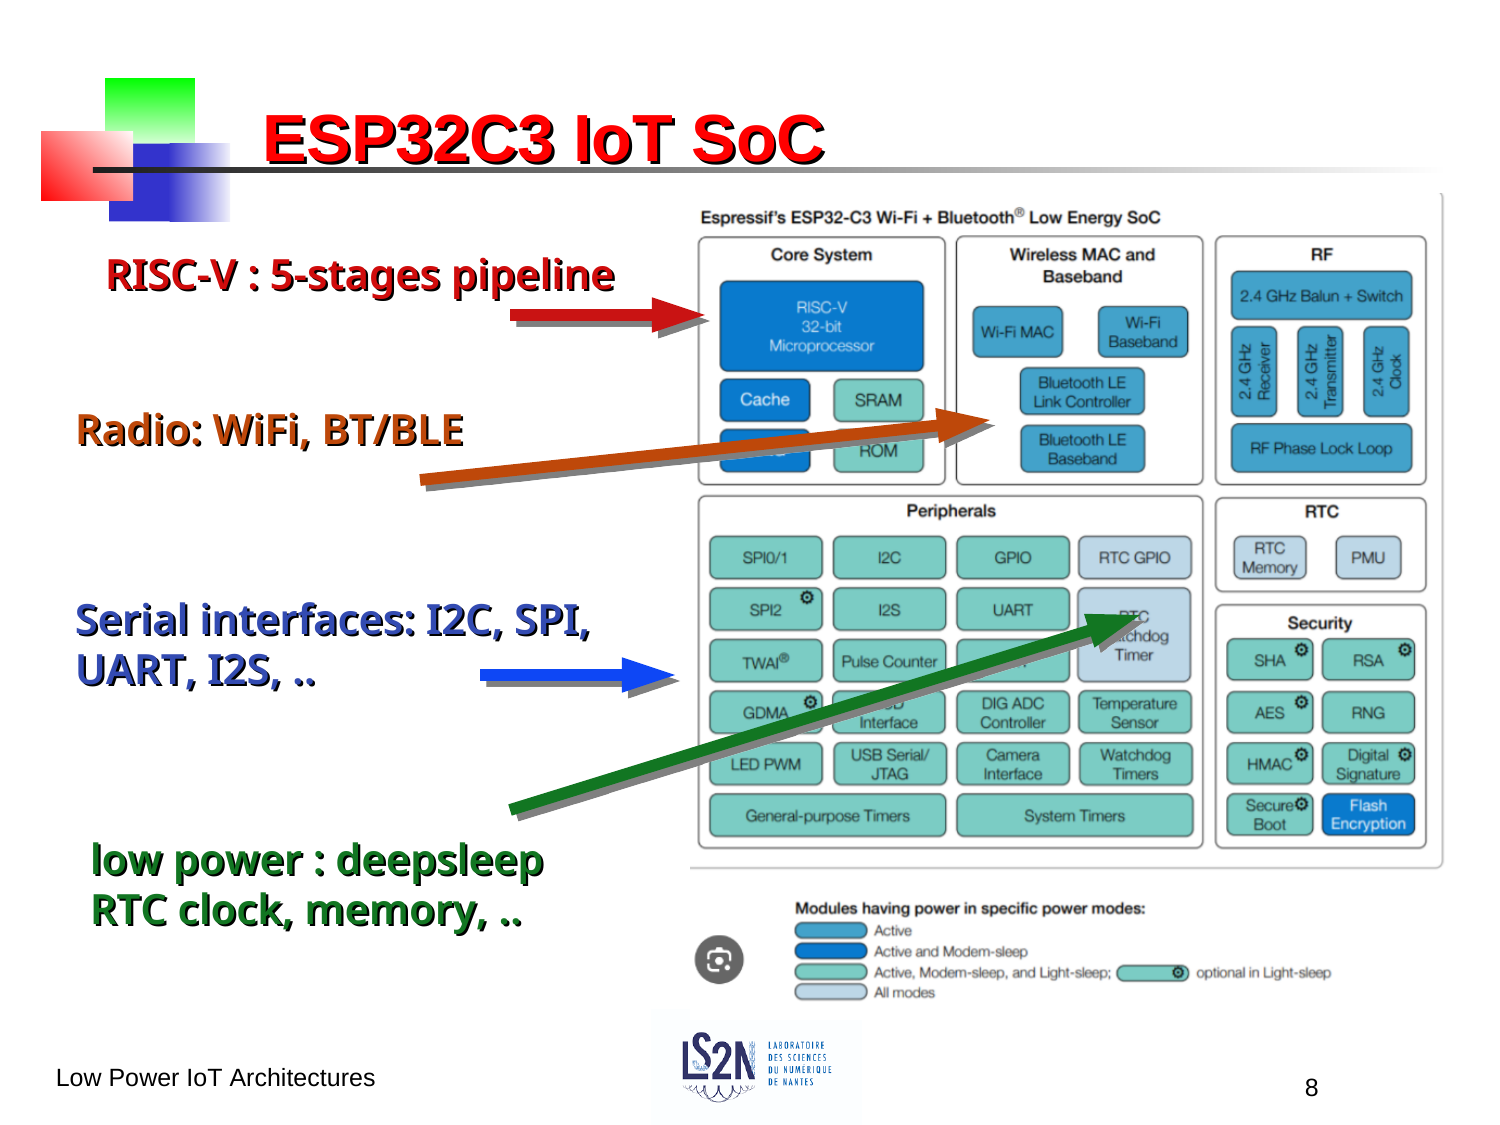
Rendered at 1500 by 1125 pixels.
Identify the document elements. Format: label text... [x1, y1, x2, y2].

text_box RISC-V : 5-stages pipeline [90, 239, 661, 315]
text_box Radio: WiFi, BT/BLE [60, 395, 631, 471]
text_box low power : deepsleep RTC clock, memory, .. [75, 825, 646, 940]
title ESP32C3 IoT SoC [146, 86, 871, 183]
picture [651, 193, 1452, 1125]
text_box Serial interfaces: I2C, SPI, UART, I2S, .. [60, 585, 631, 700]
